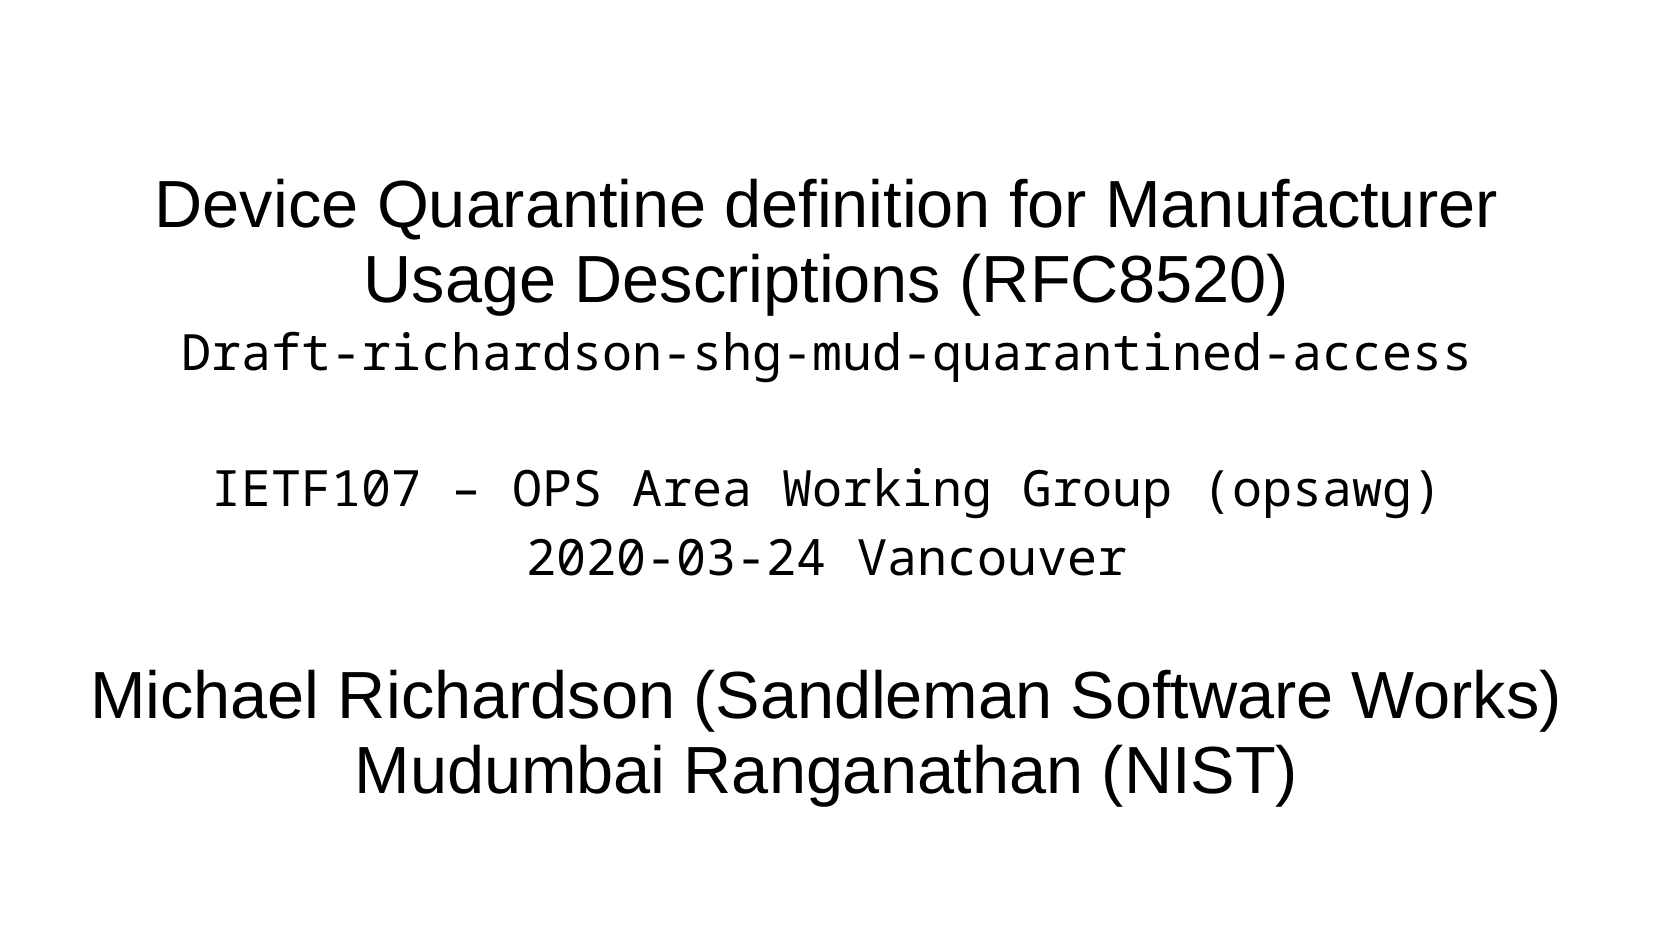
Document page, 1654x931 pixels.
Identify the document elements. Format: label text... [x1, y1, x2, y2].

subtitle Device Quarantine definition for Manufacturer Usage Descriptions (RFC8520) Draft-richardson-shg-mud-quarantined-access IETF107 – OPS Area Working Group (opsawg) 2020-03-24 Vancouver Michael Richardson (Sandleman Software Works) Mudumbai Ranganathan (NIST) [82, 212, 1571, 762]
